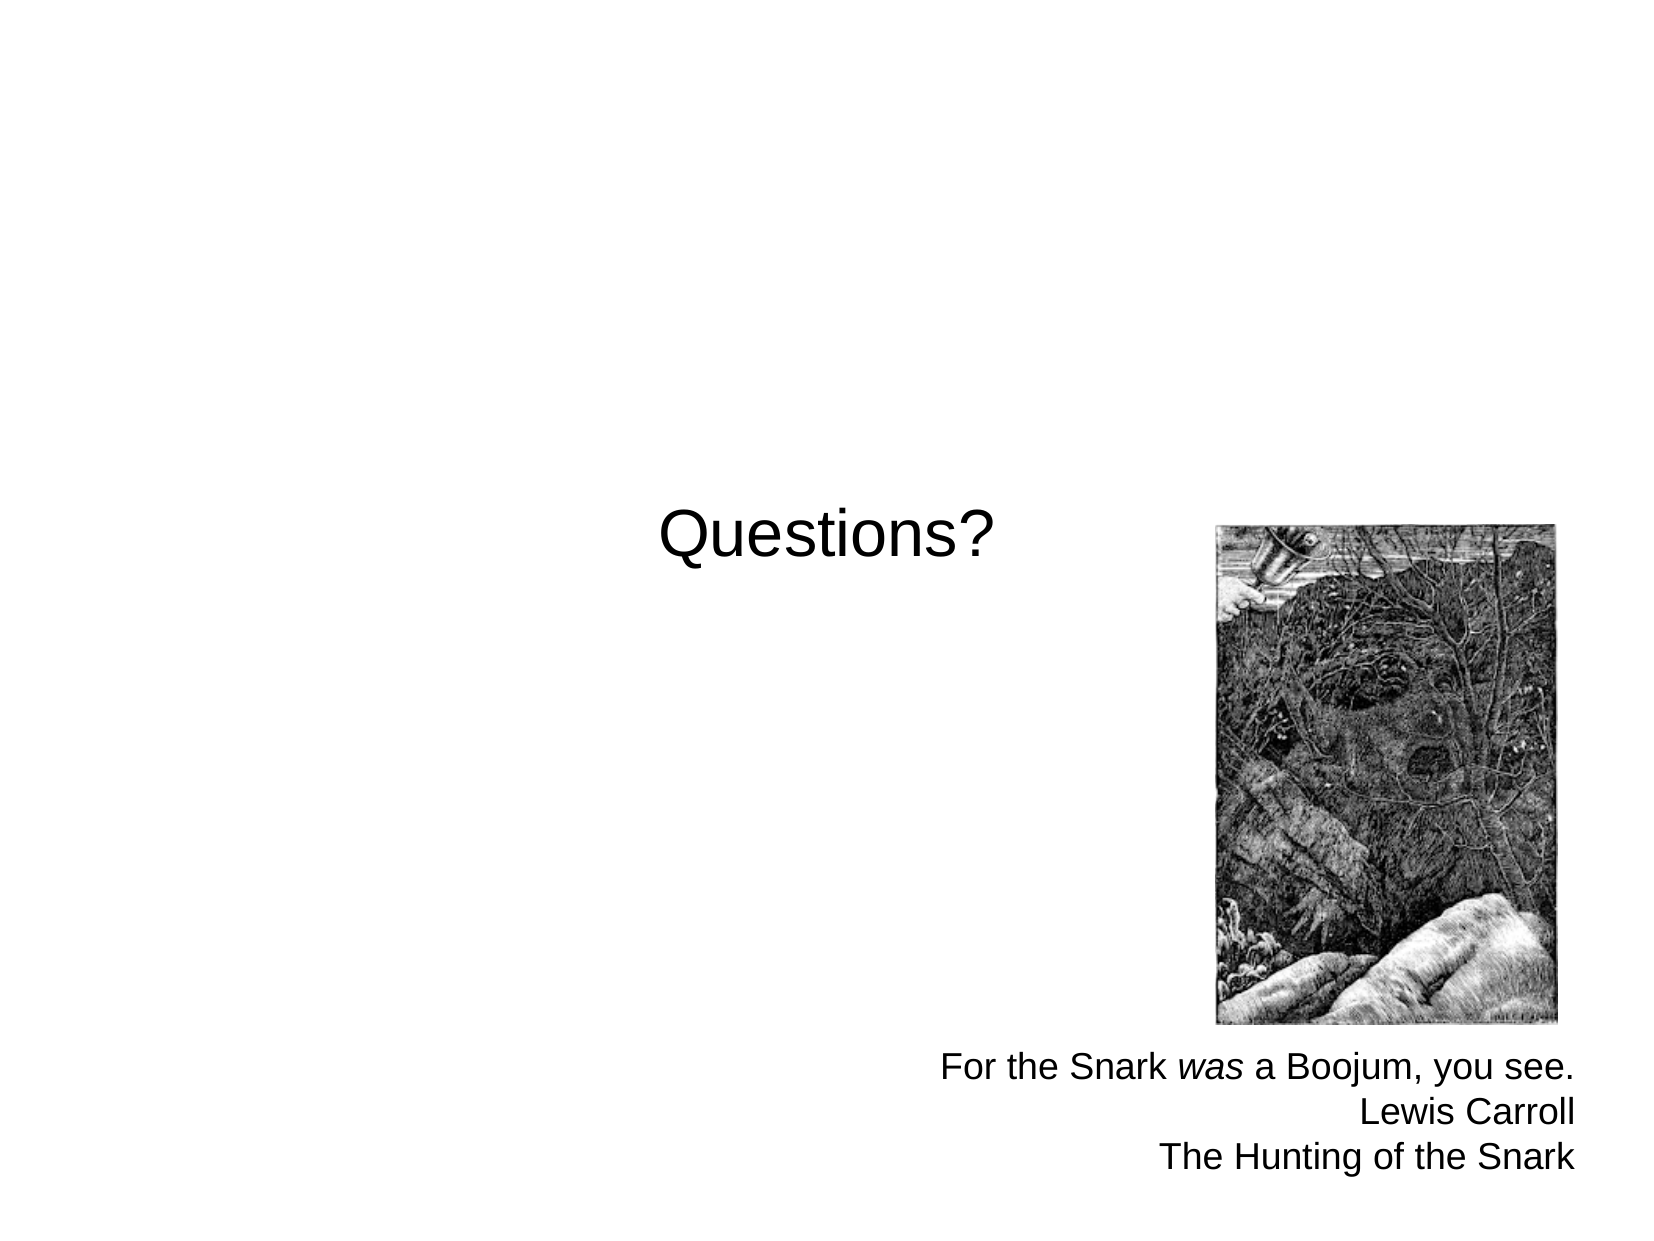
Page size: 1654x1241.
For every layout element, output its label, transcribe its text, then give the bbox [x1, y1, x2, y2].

text_box Questions? [82, 49, 1571, 1010]
picture [1215, 524, 1558, 1025]
text_box For the Snark was a Boojum, you see. Lewis Carroll The Hunting of the Snark [925, 1034, 1590, 1176]
